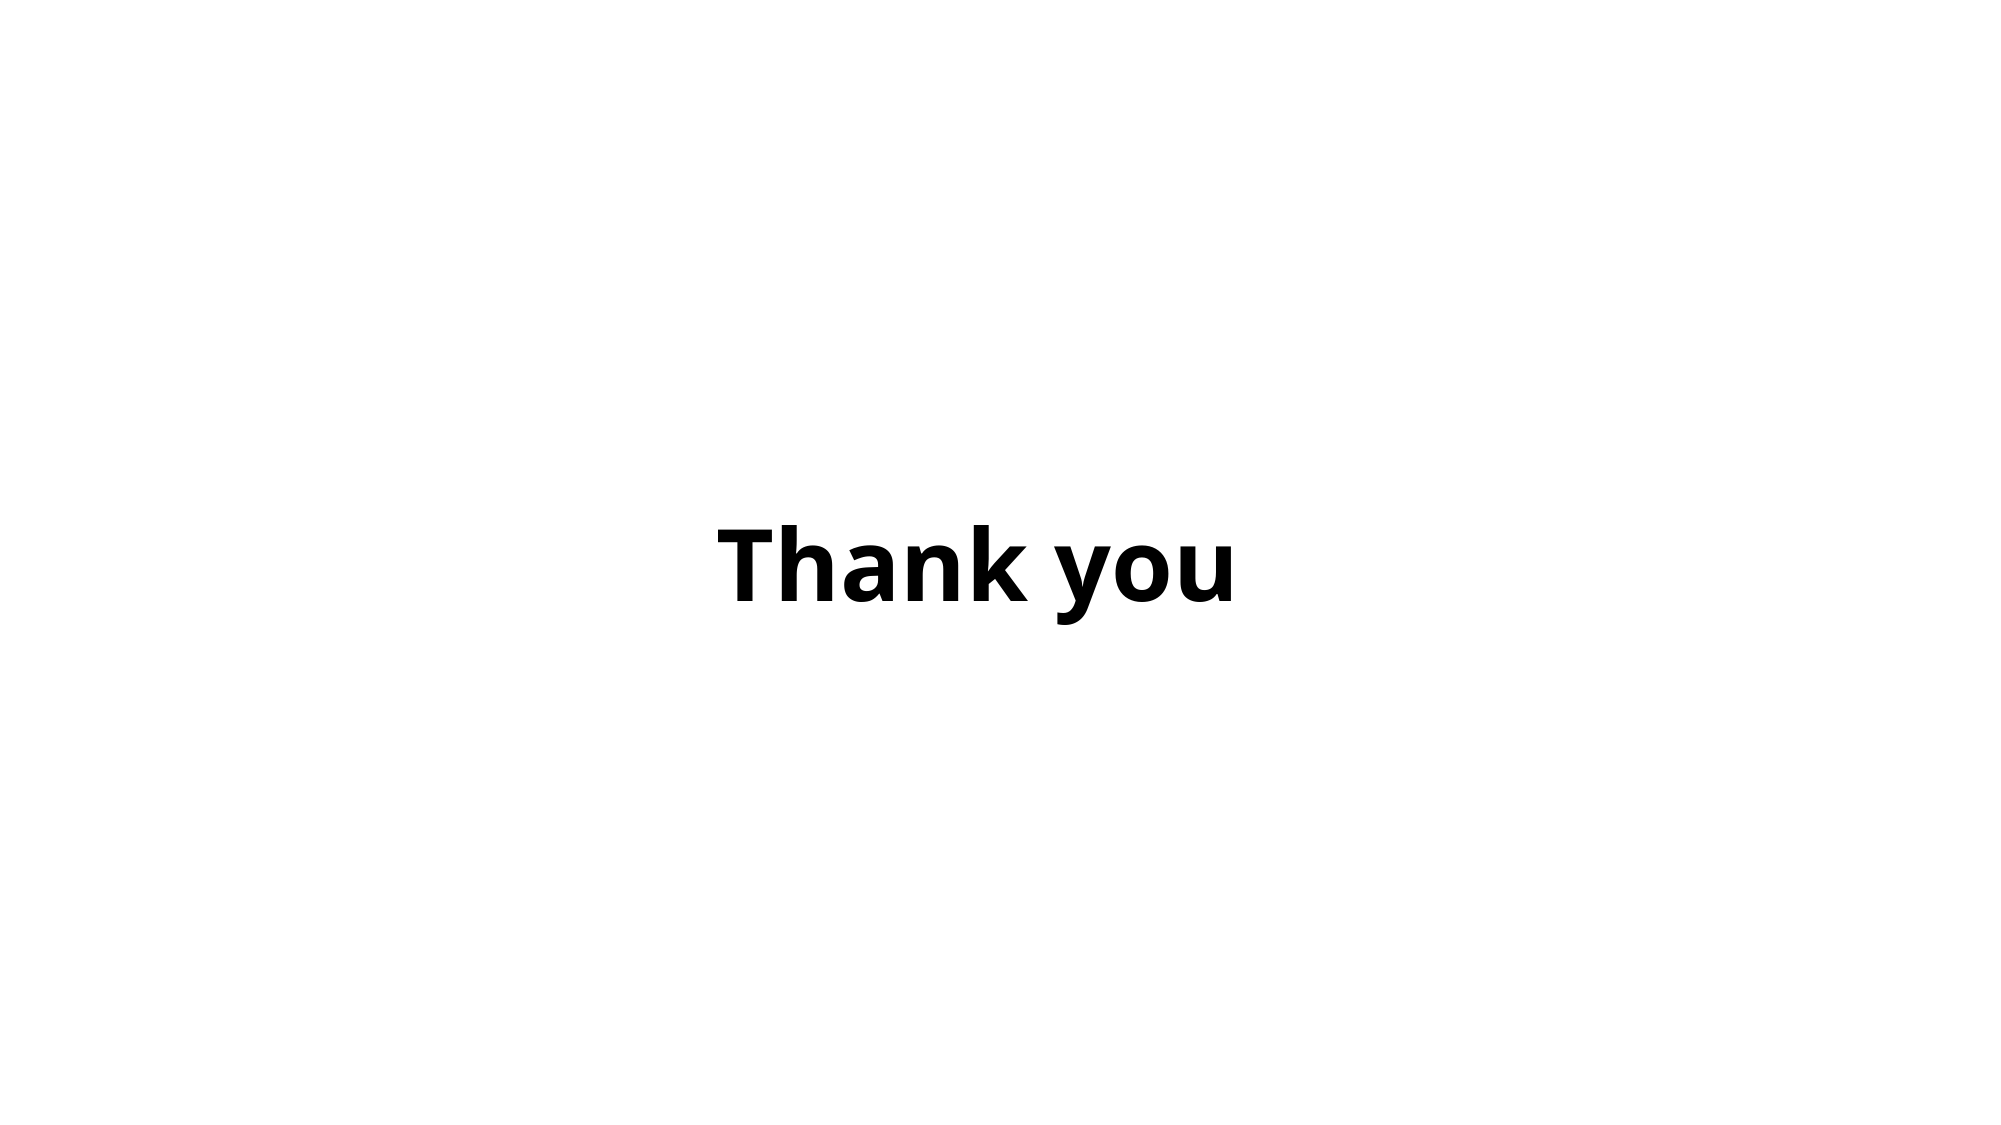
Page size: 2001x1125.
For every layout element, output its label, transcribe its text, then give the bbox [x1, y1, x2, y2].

text_box Thank you [701, 494, 1620, 631]
